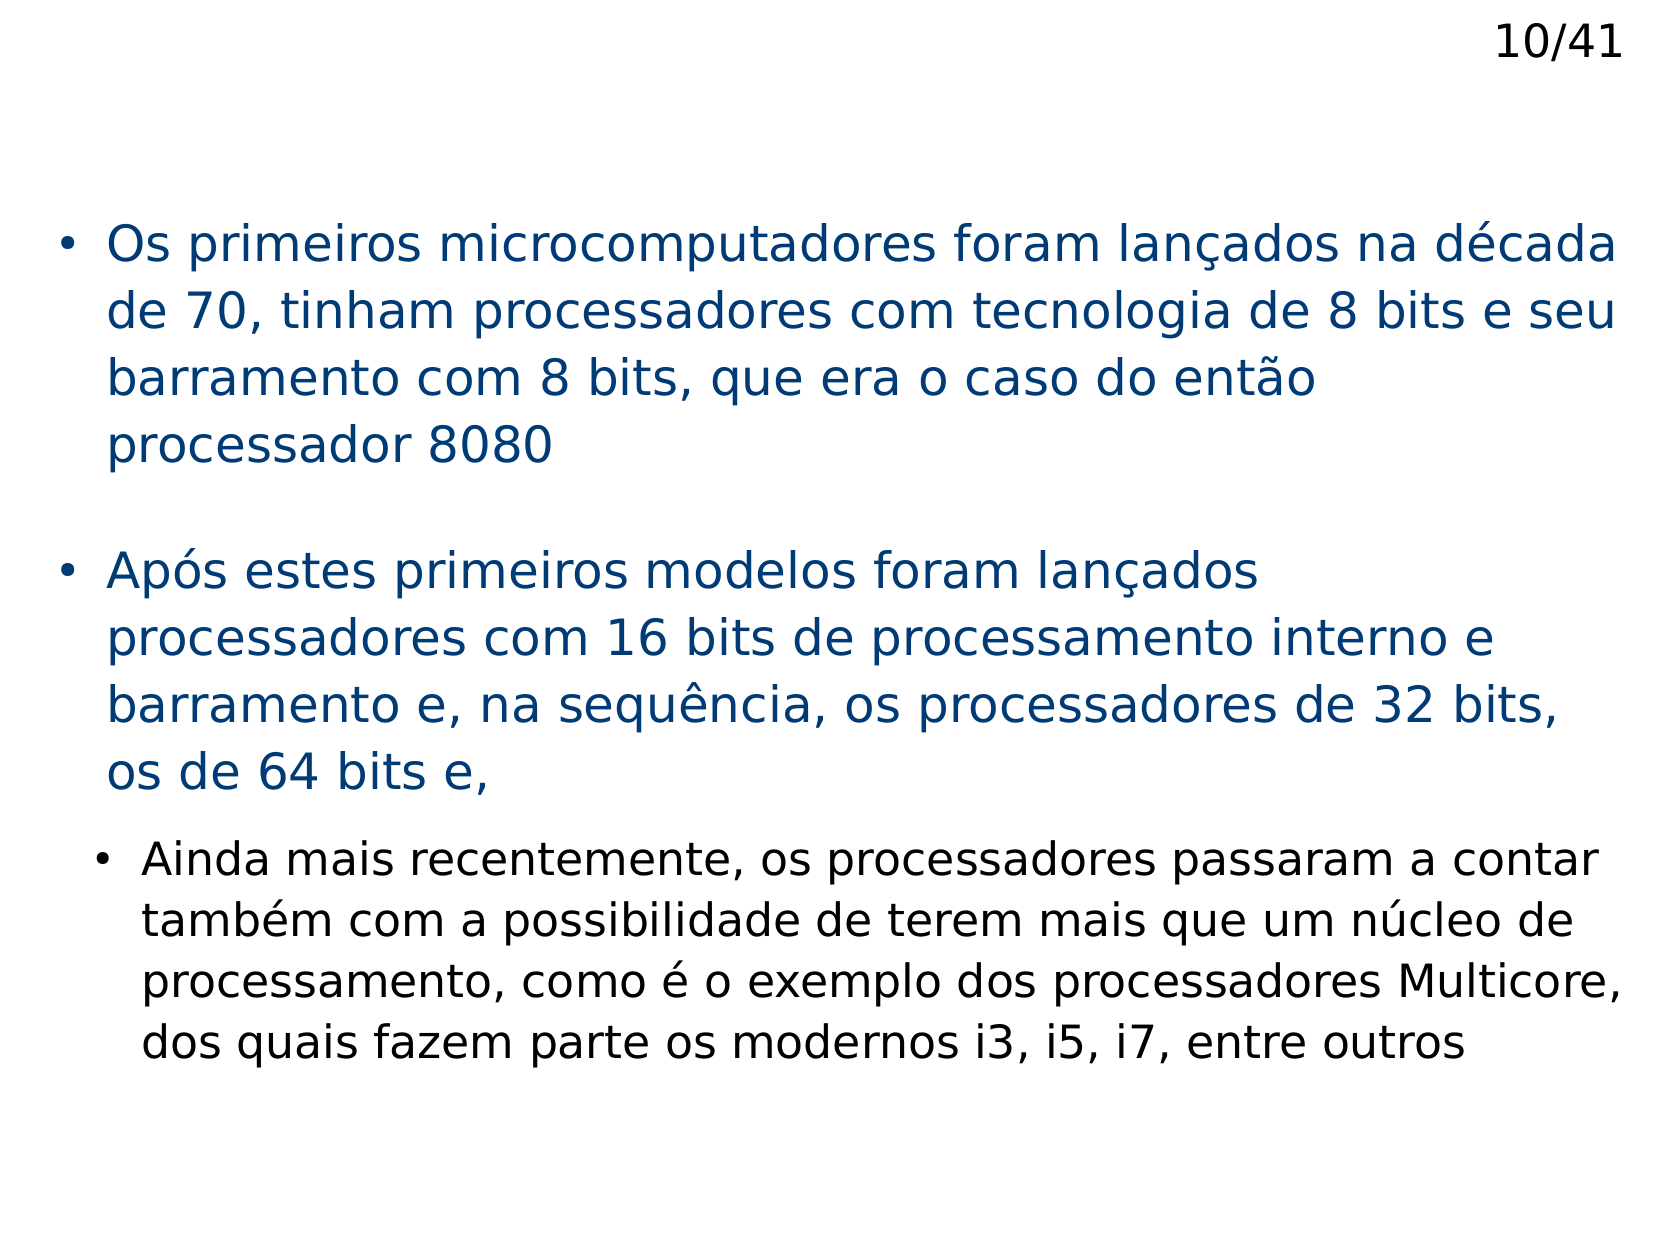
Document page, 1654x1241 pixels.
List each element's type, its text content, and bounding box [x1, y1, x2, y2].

list Os primeiros microcomputadores foram lançados na década de 70, tinham processadores com tecnologia de 8 bits e seu barramento com 8 bits, que era o caso do então processador 8080 Após estes primeiros modelos foram lançados processadores com 16 bits de processamento interno e barramento e, na sequência, os processadores de 32 bits, os de 64 bits e, Ainda mais recentemente, os processadores passaram a contar também com a possibilidade de terem mais que um núcleo de processamento, como é o exemplo dos processadores Multicore, dos quais fazem parte os modernos i3, i5, i7, entre outros [59, 206, 1625, 1211]
